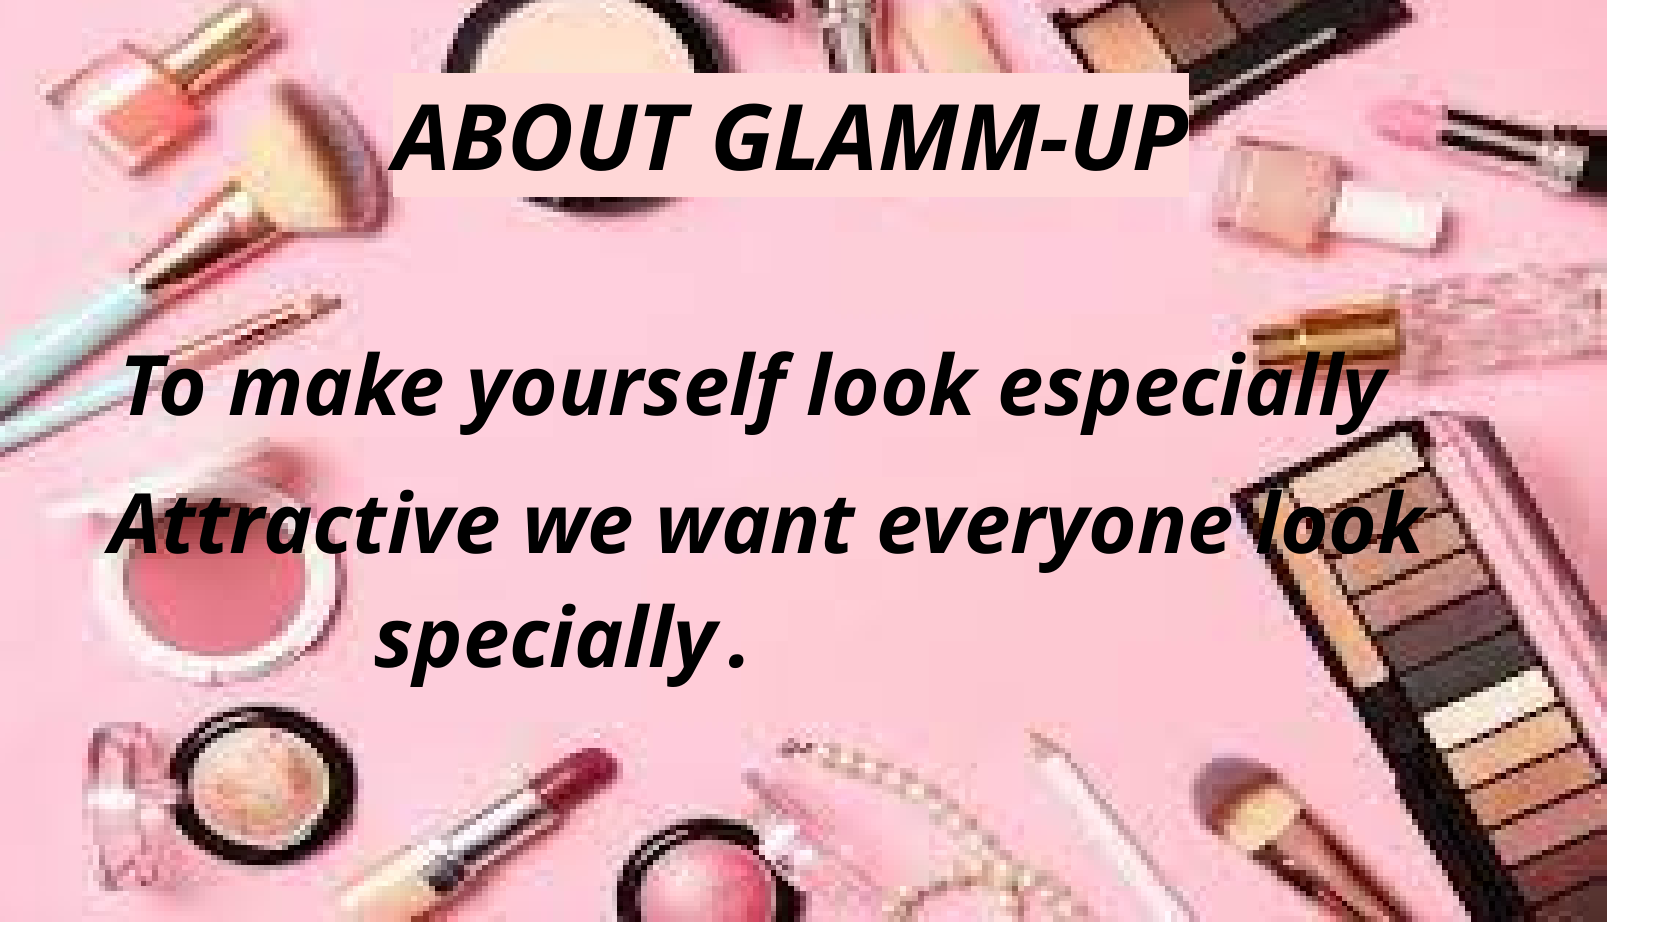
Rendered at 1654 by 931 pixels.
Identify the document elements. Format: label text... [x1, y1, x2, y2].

picture [0, 0, 1607, 922]
text_box To make yourself look especially Attractive we want everyone look specially . [11, 318, 1607, 827]
title ABOUT GLAMM-UP [47, 57, 1536, 213]
title [47, 305, 1536, 318]
